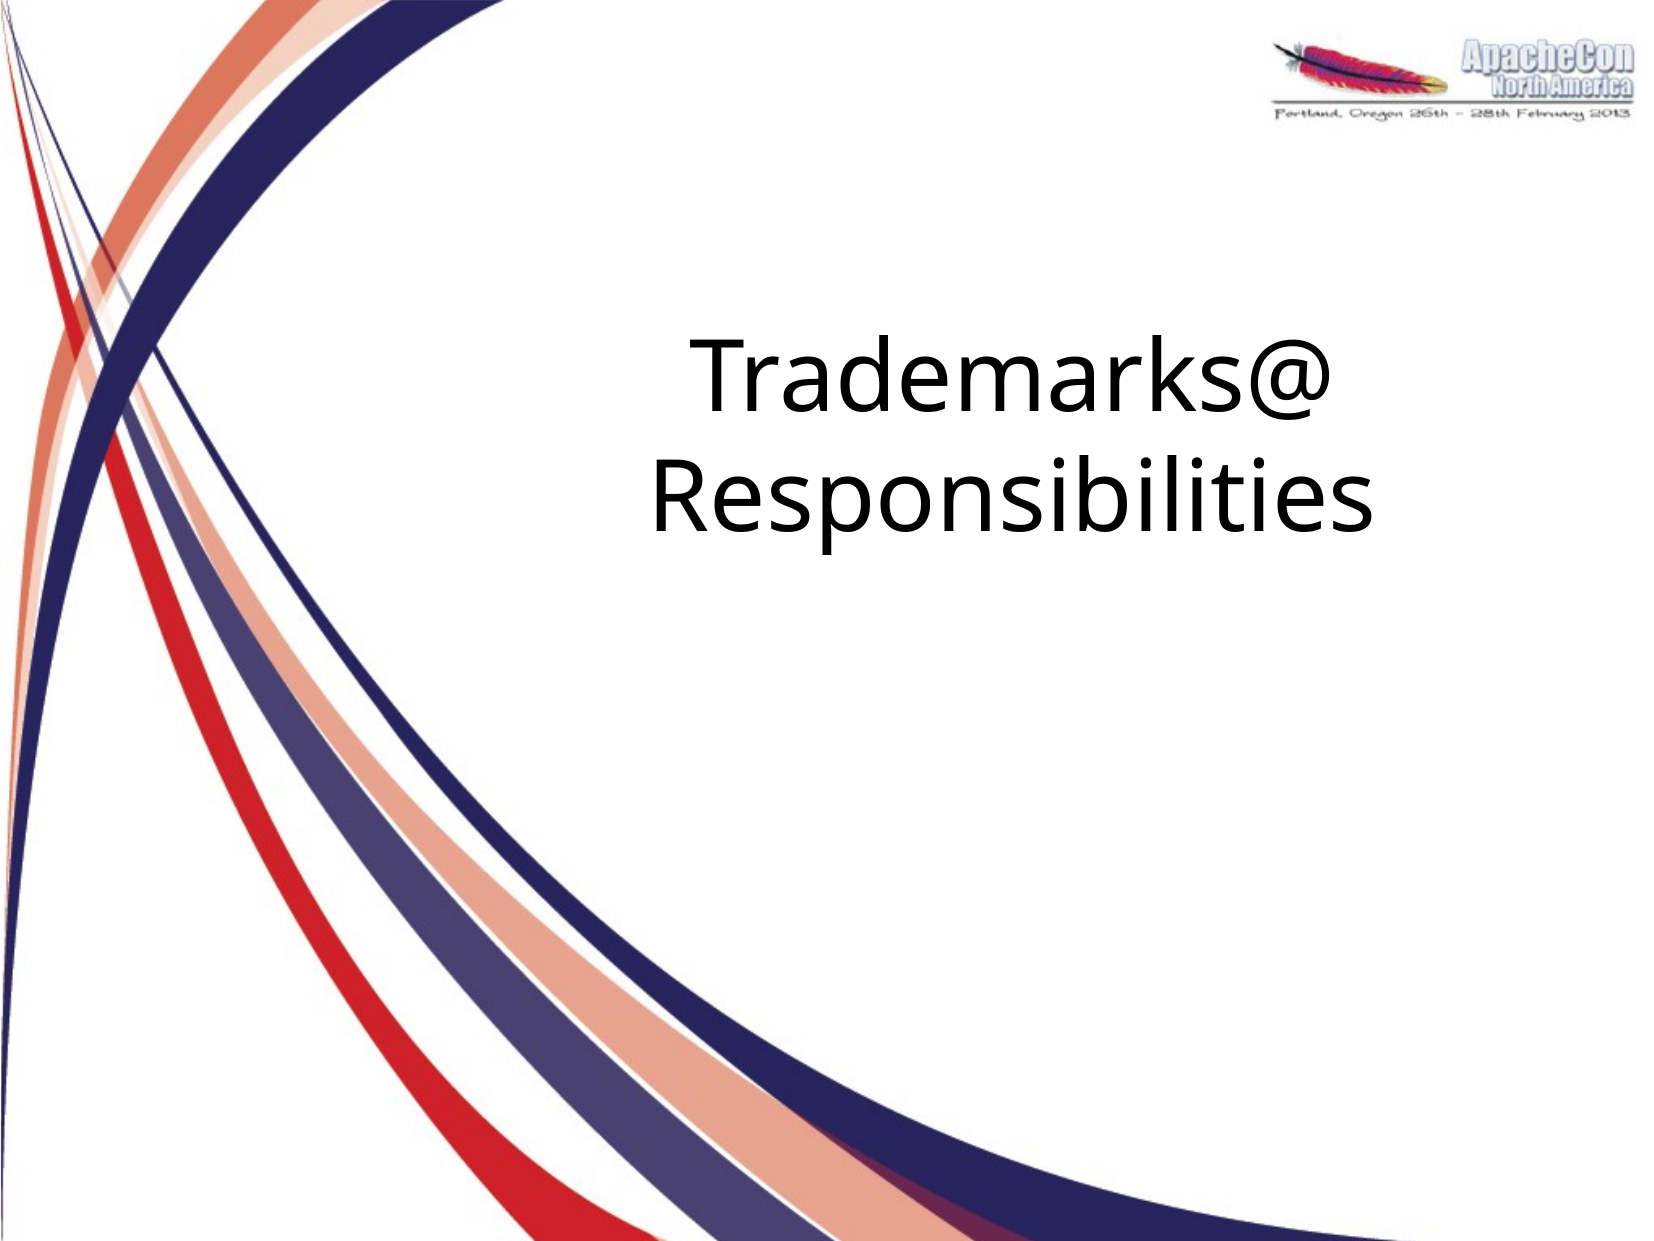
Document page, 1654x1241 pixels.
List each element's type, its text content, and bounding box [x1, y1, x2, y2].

picture [0, 0, 1654, 1241]
title Trademarks@ Responsibilities [487, 300, 1538, 563]
